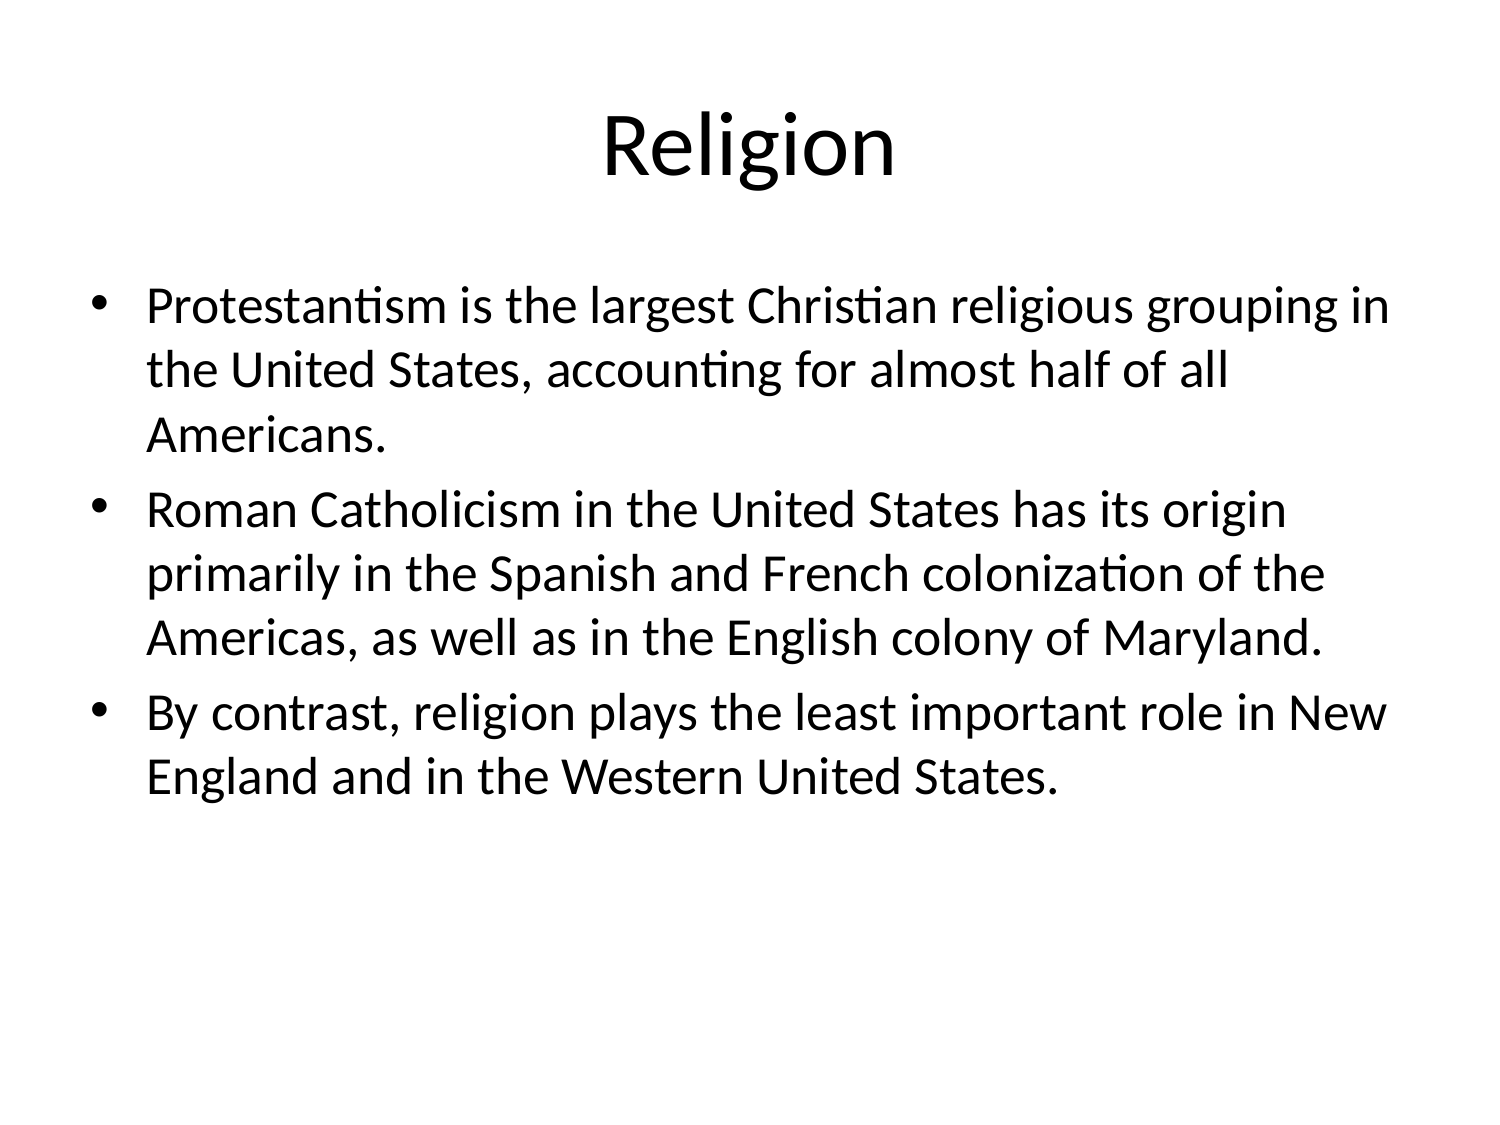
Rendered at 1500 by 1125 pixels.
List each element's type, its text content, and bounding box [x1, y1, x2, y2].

list Protestantism is the largest Christian religious grouping in the United States, accounting for almost half of all Americans. Roman Catholicism in the United States has its origin primarily in the Spanish and French colonization of the Americas, as well as in the English colony of Maryland. By contrast, religion plays the least important role in New England and in the Western United States. [75, 262, 1425, 1005]
title Religion [75, 45, 1425, 233]
